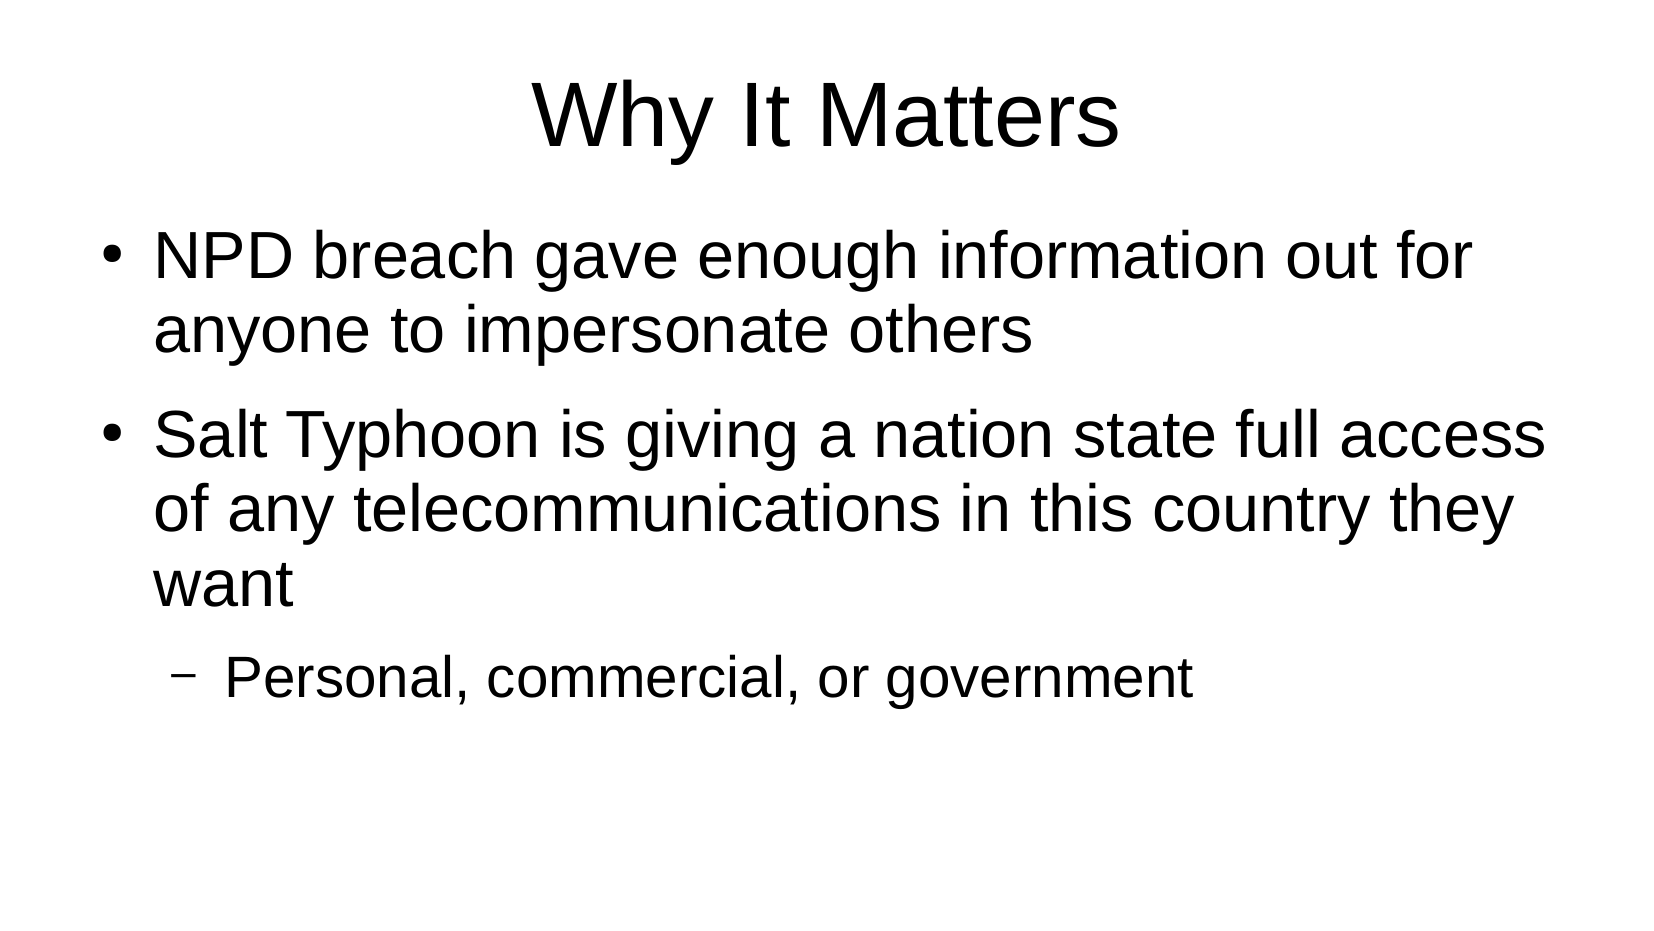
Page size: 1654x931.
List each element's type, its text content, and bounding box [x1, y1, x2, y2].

list NPD breach gave enough information out for anyone to impersonate others Salt Typhoon is giving a nation state full access of any telecommunications in this country they want Personal, commercial, or government [82, 217, 1571, 758]
title Why It Matters [82, 37, 1571, 193]
